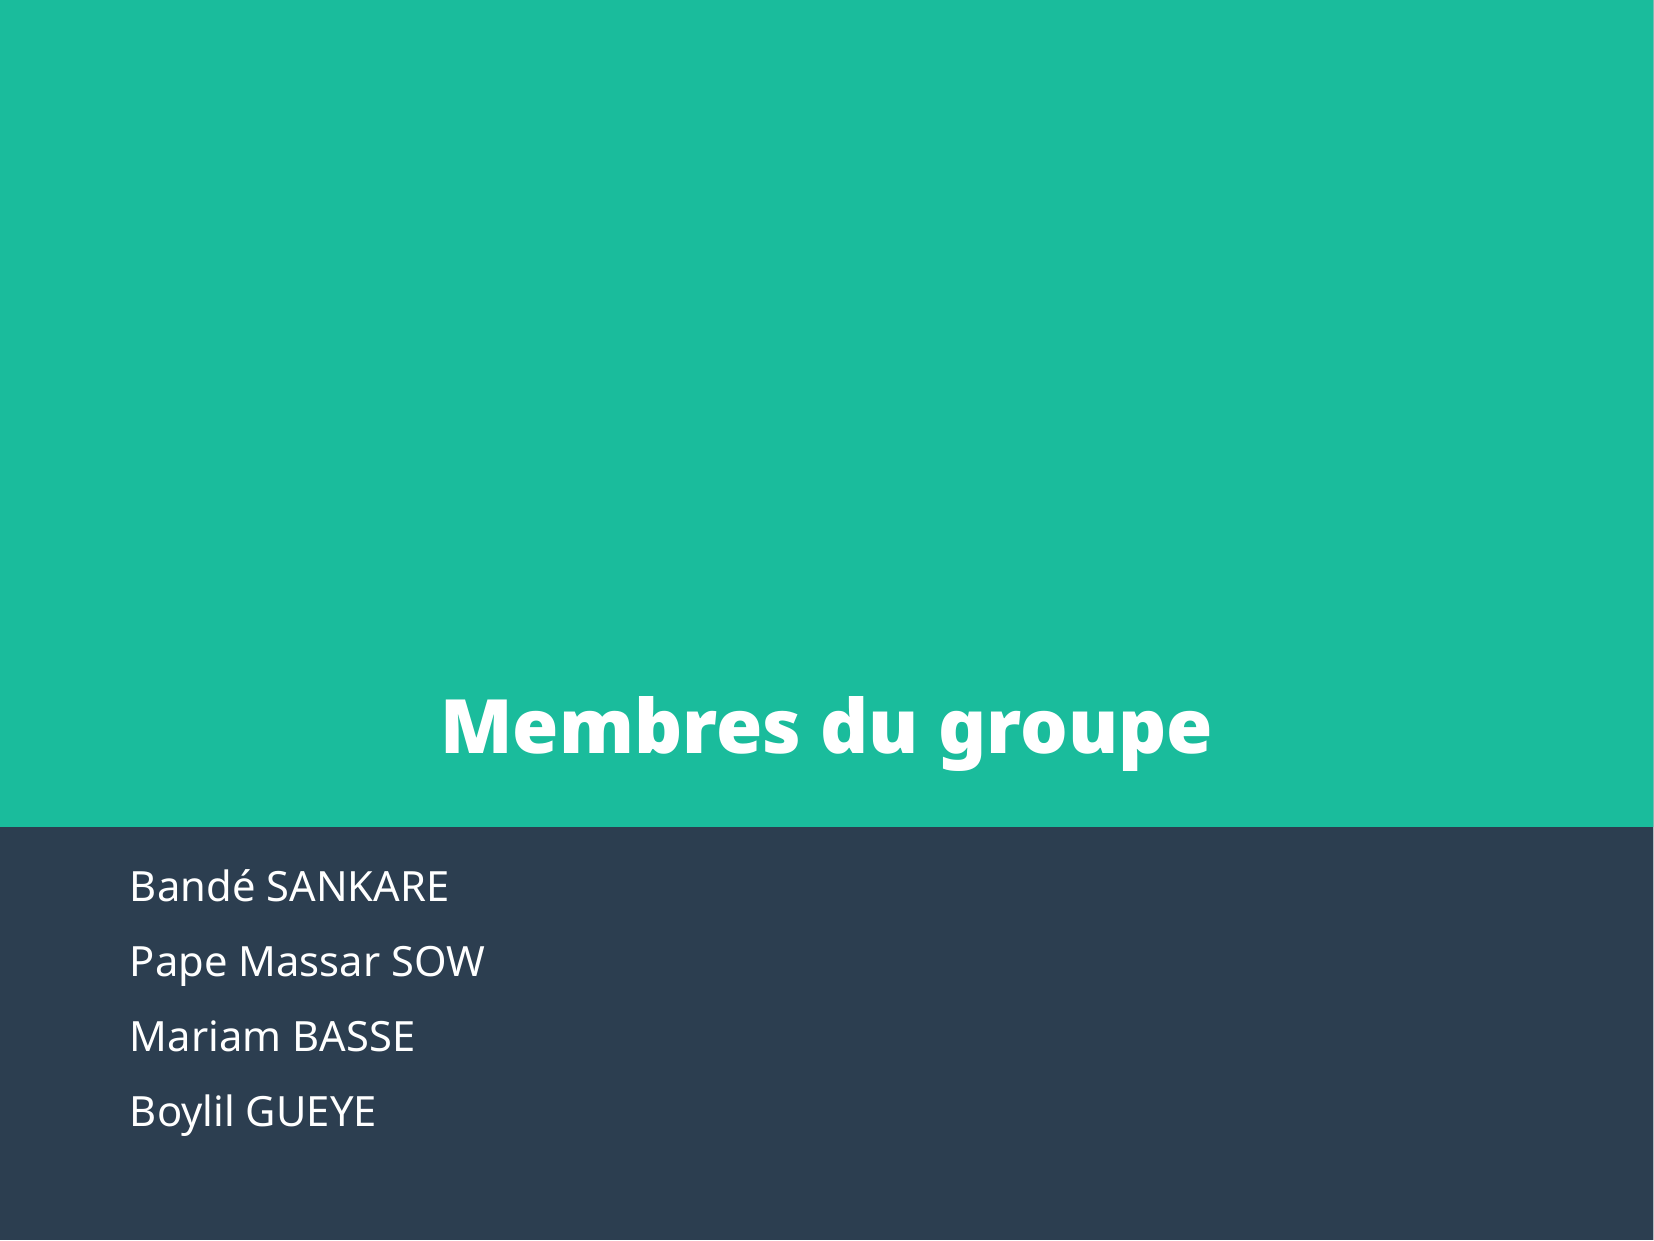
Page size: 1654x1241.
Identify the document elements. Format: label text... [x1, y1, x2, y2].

title Membres du groupe [59, 620, 1595, 778]
list Bandé SANKARE Pape Massar SOW Mariam BASSE Boylil GUEYE [59, 856, 1595, 1182]
